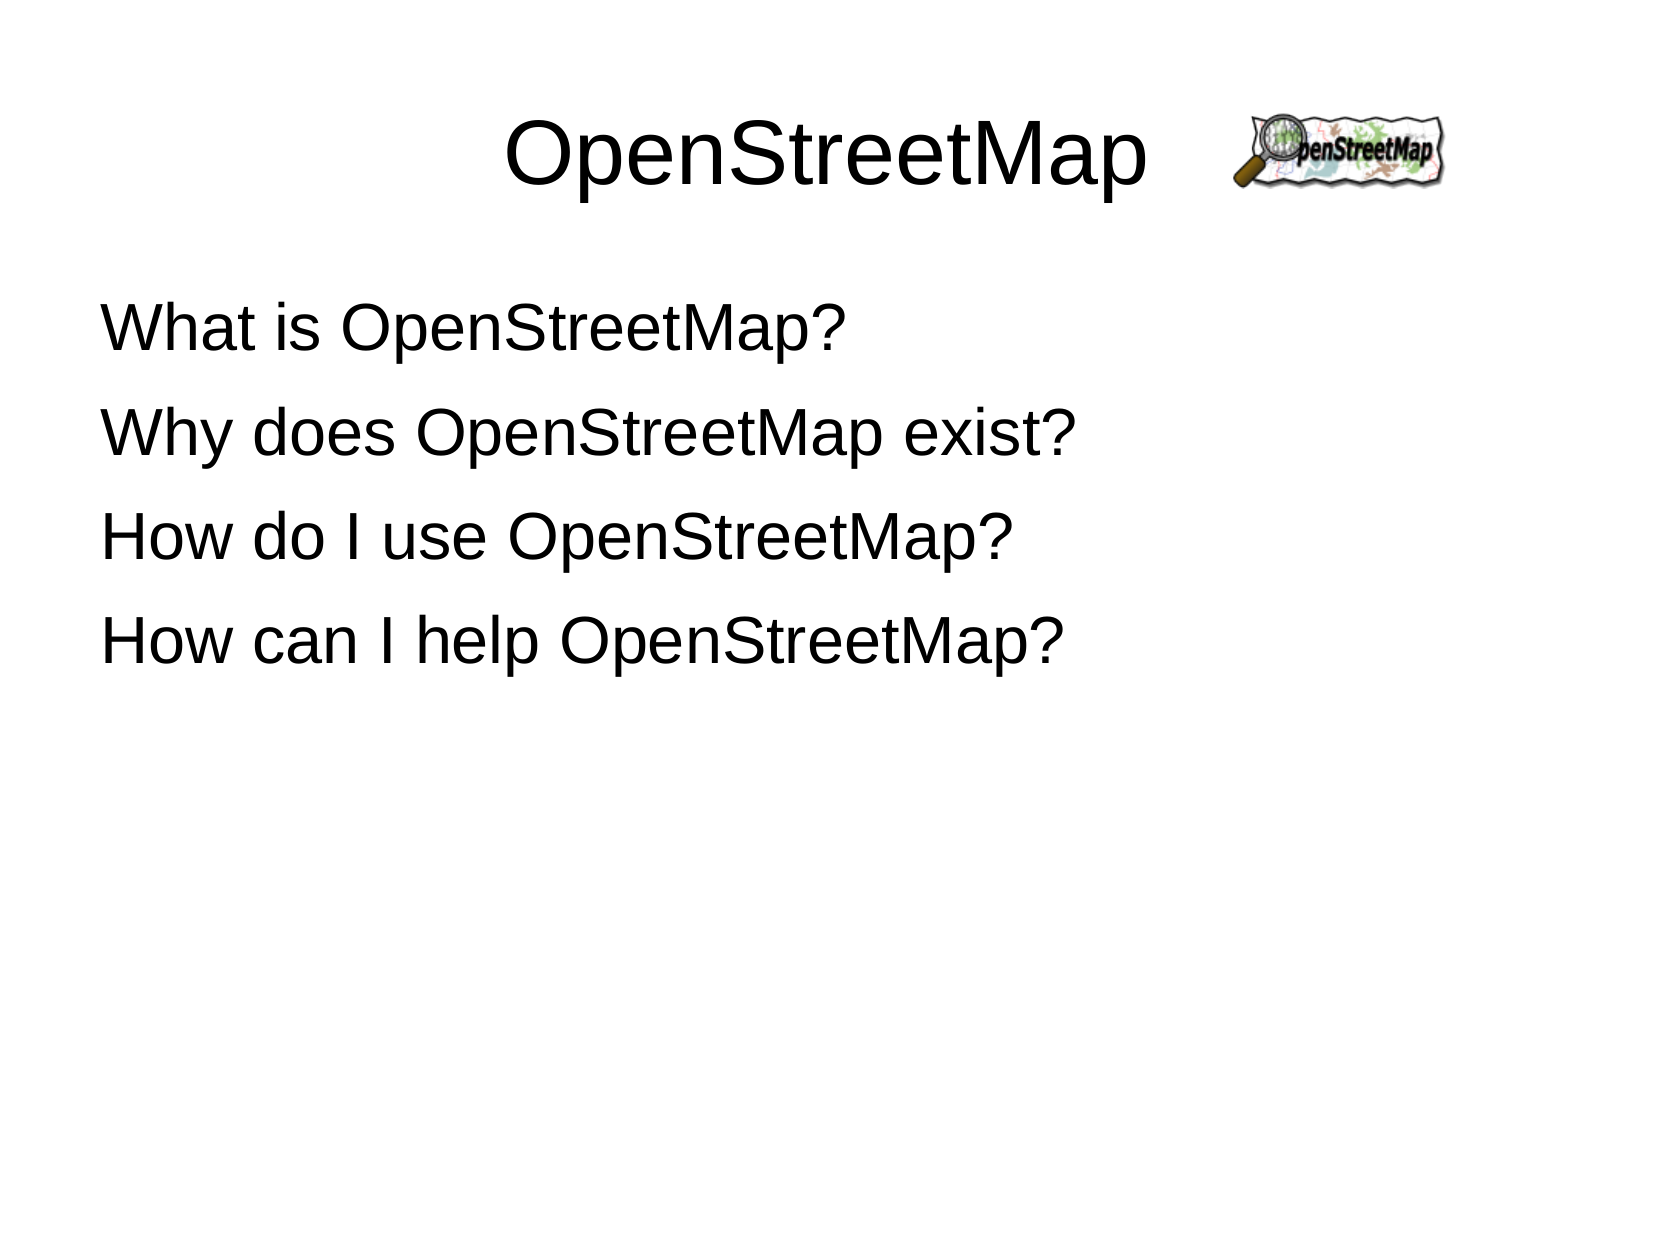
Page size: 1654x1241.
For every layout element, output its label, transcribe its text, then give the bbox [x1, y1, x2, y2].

title OpenStreetMap [82, 56, 1571, 250]
list What is OpenStreetMap? Why does OpenStreetMap exist? How do I use OpenStreetMap? How can I help OpenStreetMap? [82, 290, 1571, 1094]
